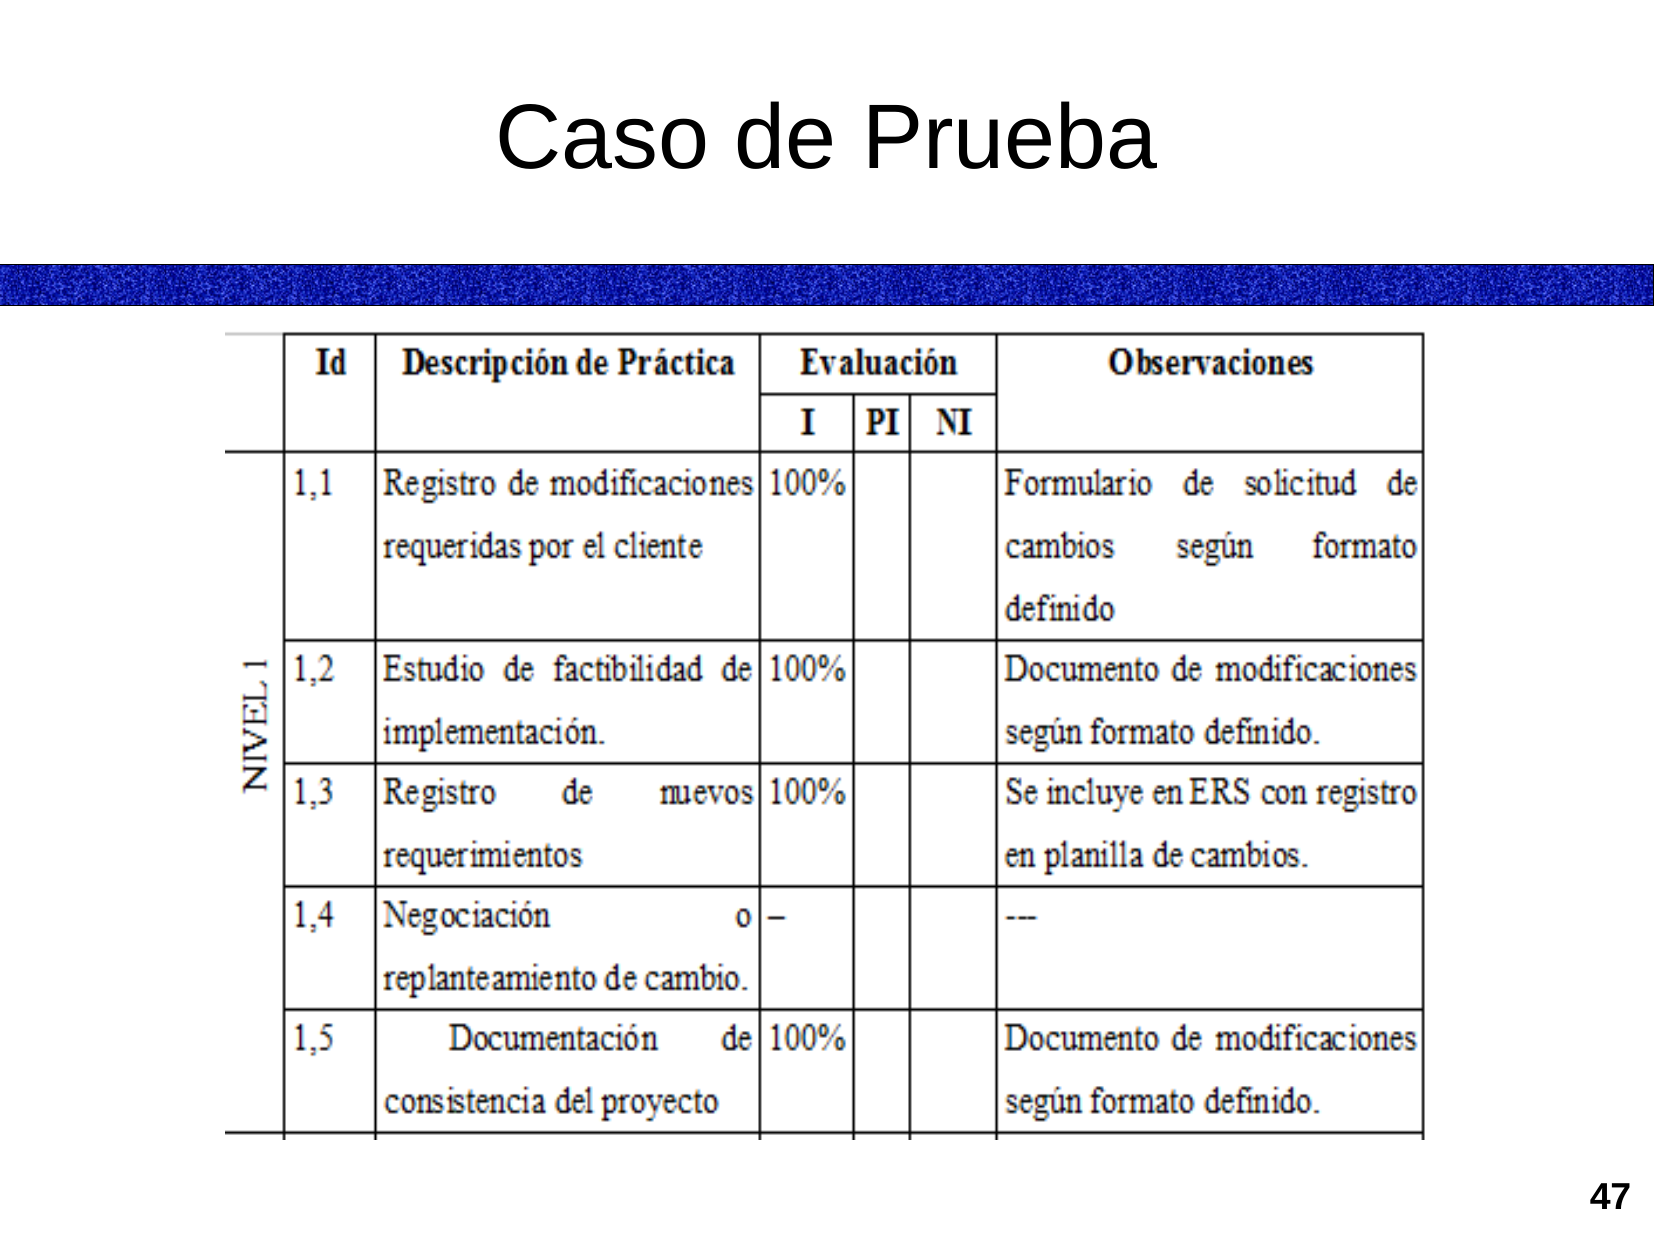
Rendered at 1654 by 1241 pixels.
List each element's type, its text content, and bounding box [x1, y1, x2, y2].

picture [225, 323, 1432, 1140]
text_box <número> [1575, 1168, 1654, 1240]
picture [0, 265, 1653, 305]
title Caso de Prueba [58, 14, 1595, 260]
